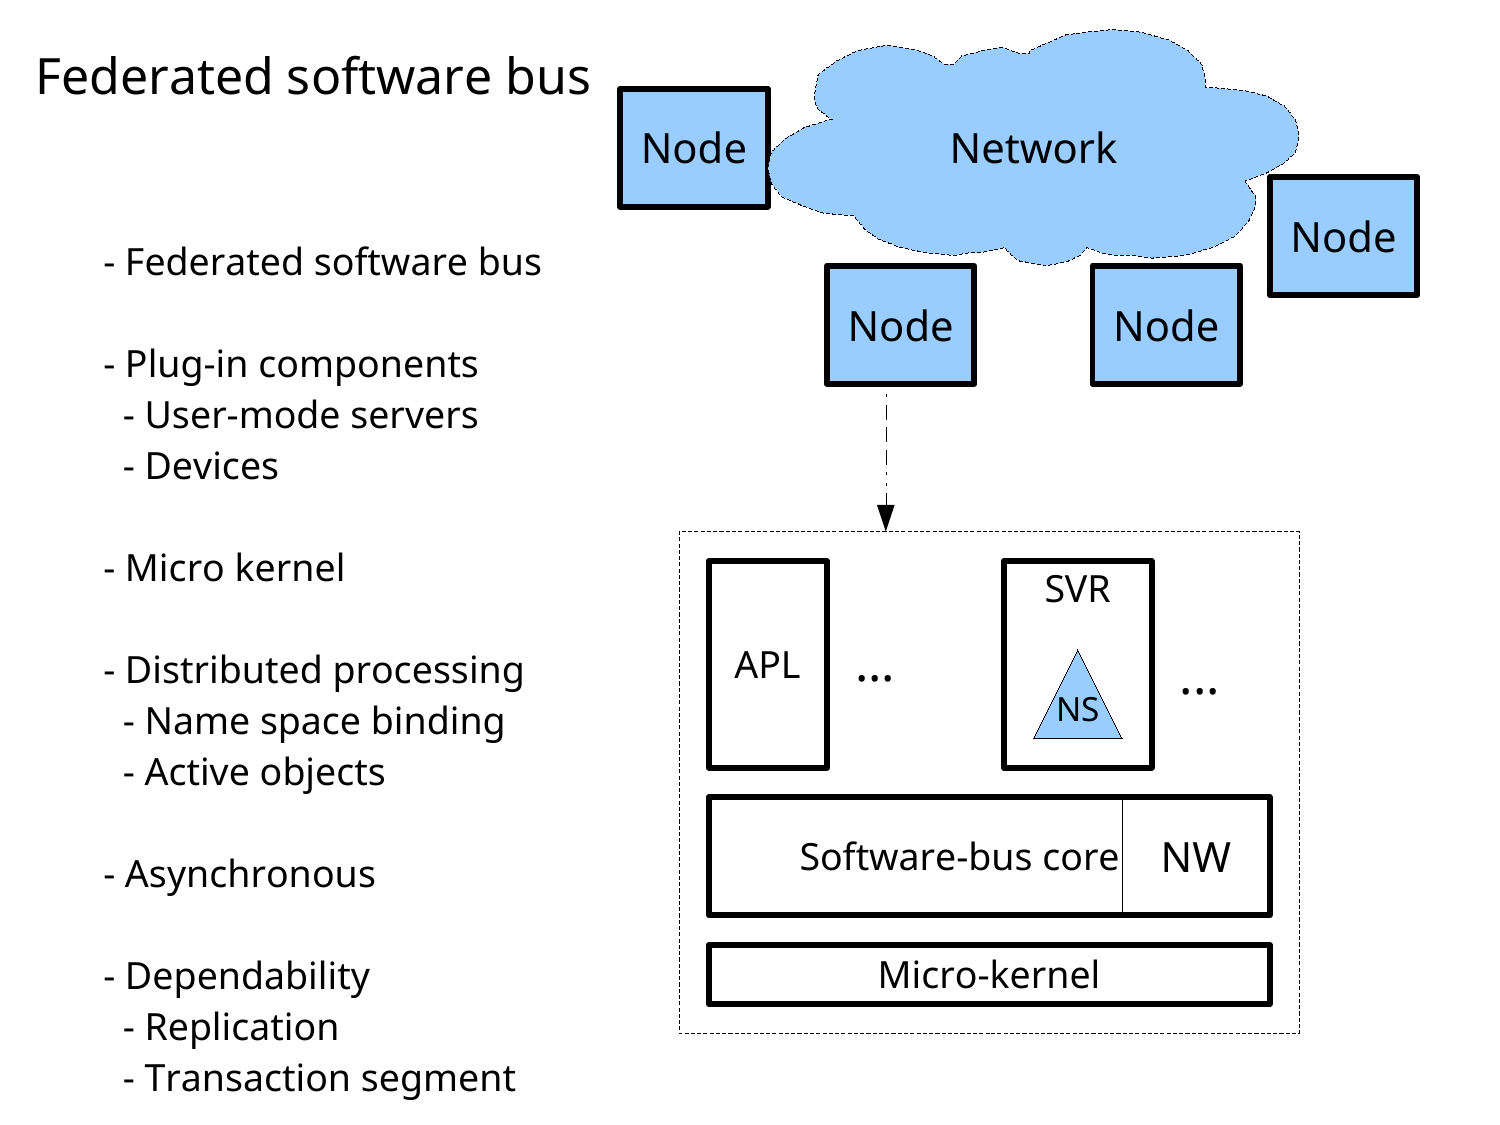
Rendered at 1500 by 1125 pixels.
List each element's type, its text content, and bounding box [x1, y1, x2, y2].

text_box Micro-kernel [708, 944, 1270, 1004]
text_box Network [767, 29, 1300, 266]
text_box SVR [1003, 561, 1152, 768]
text_box ... [1165, 633, 1270, 769]
text_box Software-bus core [708, 797, 1122, 916]
text_box - Federated software bus - Plug-in components - User-mode servers - Devices - Micro kernel - Distributed processing - Name space binding - Active objects - Asynchronous - Dependability - Replication - Transaction segment [88, 228, 569, 1004]
text_box APL [708, 561, 827, 768]
text_box NW [1122, 797, 1270, 916]
text_box Node [826, 265, 975, 384]
text_box Node [1092, 265, 1241, 384]
text_box Federated software bus [20, 33, 601, 109]
text_box Node [1269, 177, 1418, 296]
text_box NS [1033, 649, 1123, 739]
text_box Node [620, 88, 768, 207]
text_box ... [840, 620, 945, 755]
